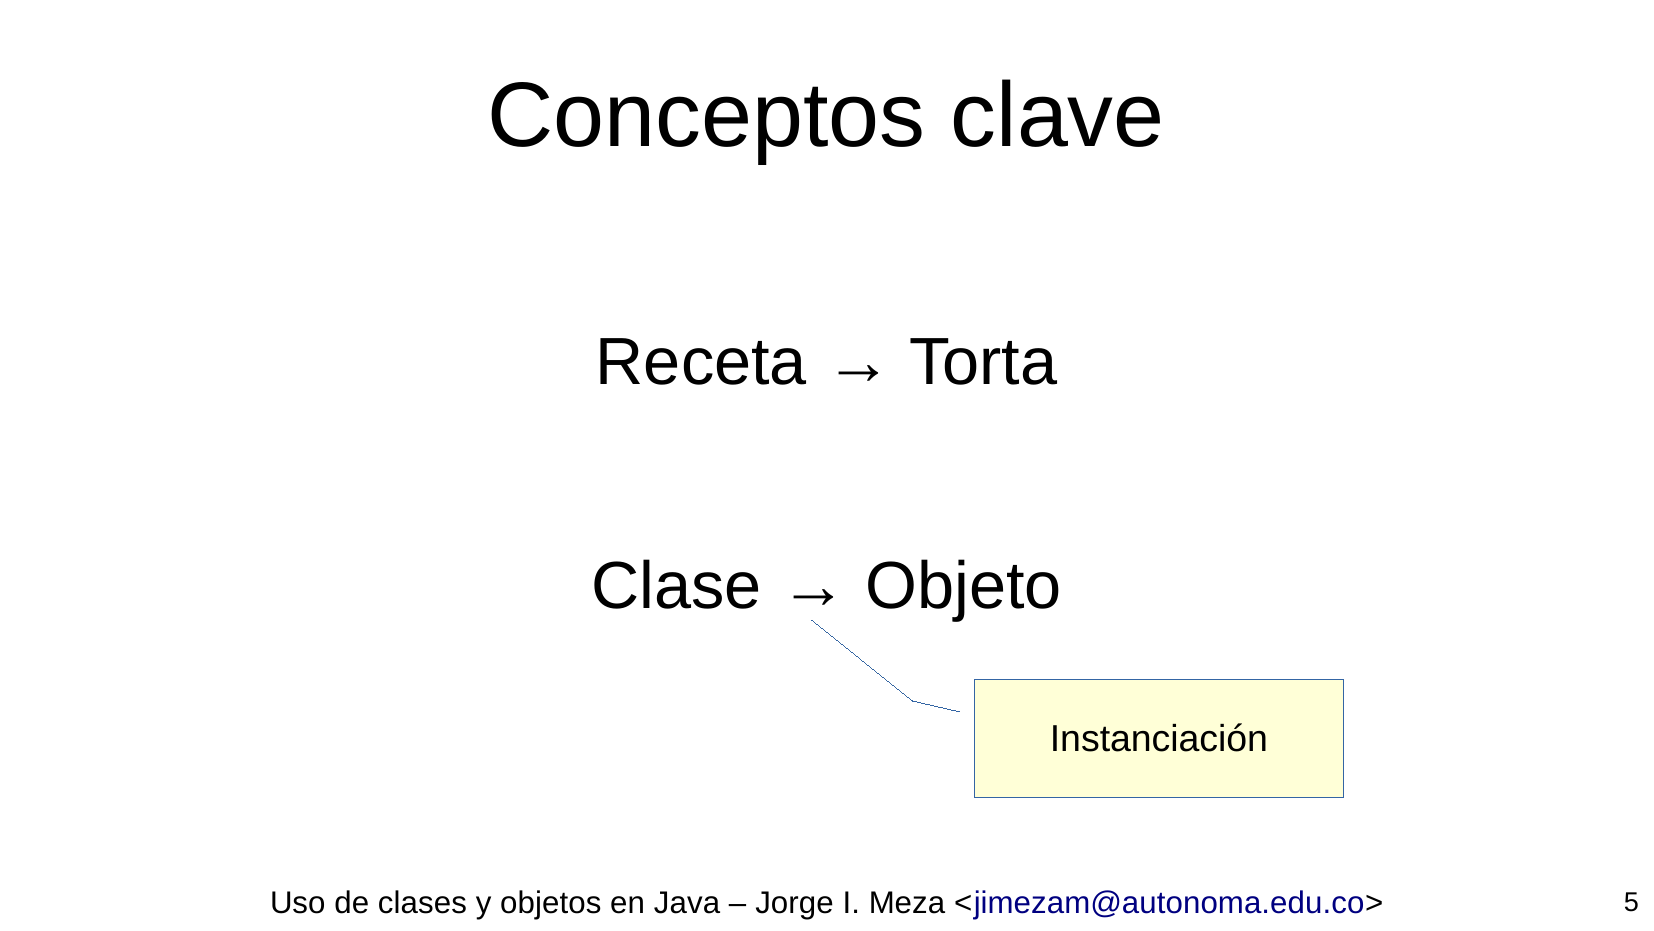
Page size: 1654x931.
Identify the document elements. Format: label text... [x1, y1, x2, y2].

subtitle Receta → Torta Clase → Objeto [82, 217, 1571, 879]
text_box Instanciación [974, 679, 1343, 797]
title Conceptos clave [82, 37, 1571, 193]
